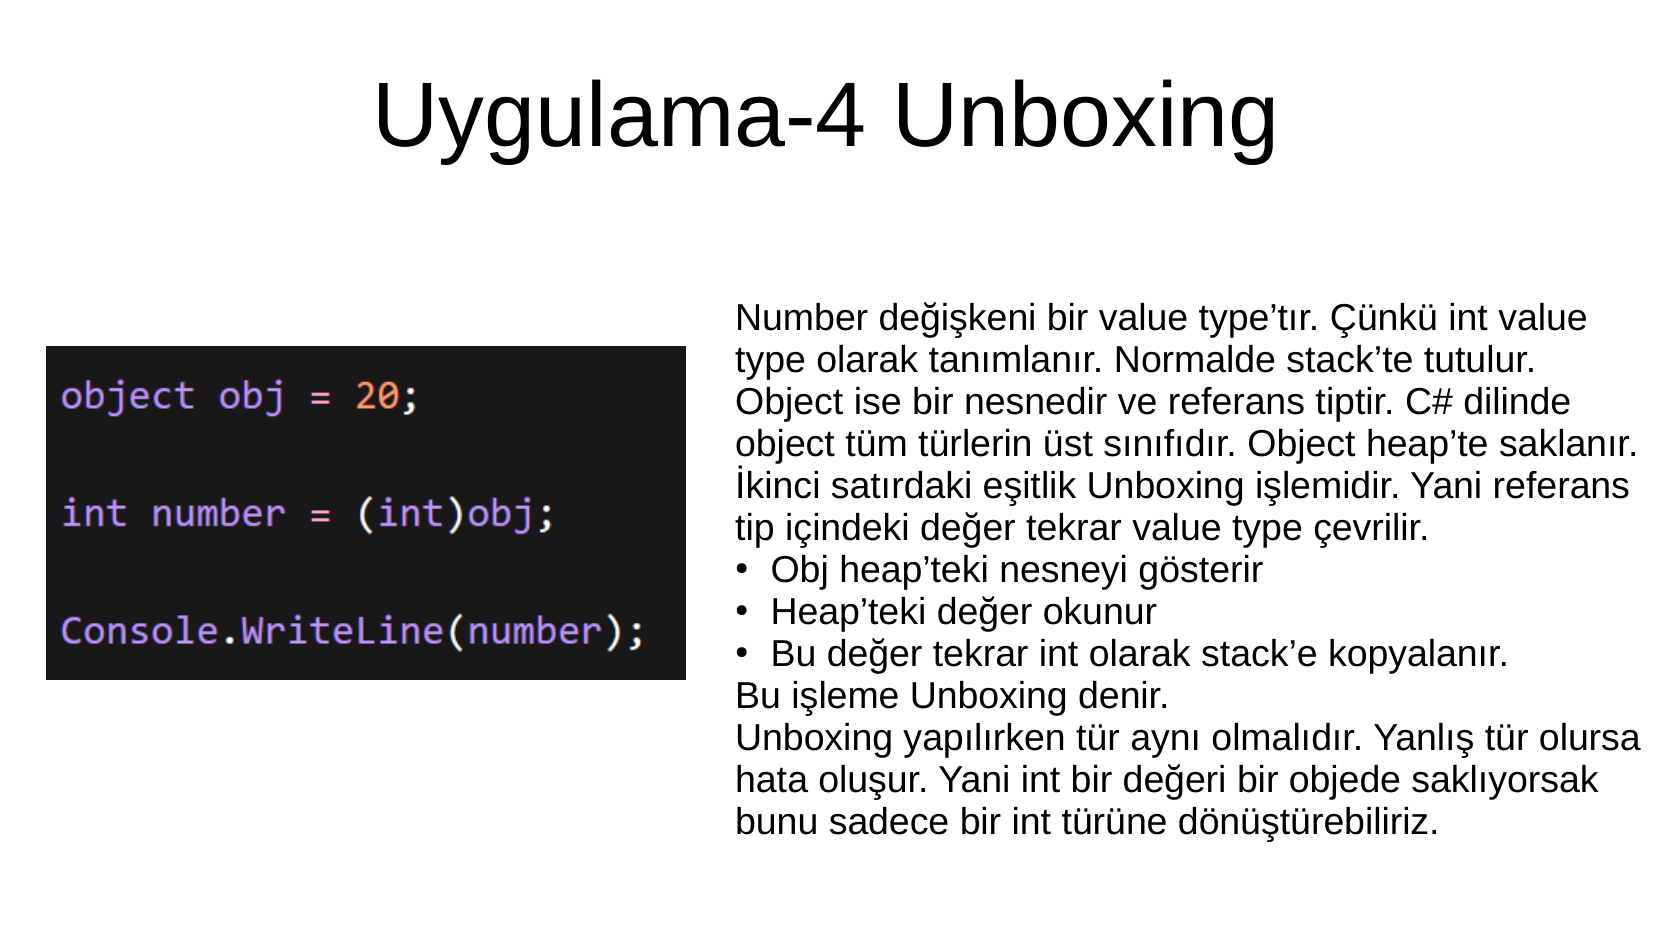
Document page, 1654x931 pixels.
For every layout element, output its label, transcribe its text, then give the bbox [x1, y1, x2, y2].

title Uygulama-4 Unboxing [82, 37, 1571, 193]
picture [46, 346, 686, 680]
text_box Number değişkeni bir value type’tır. Çünkü int value type olarak tanımlanır. Normalde stack’te tutulur. Object ise bir nesnedir ve referans tiptir. C# dilinde object tüm türlerin üst sınıfıdır. Object heap’te saklanır. İkinci satırdaki eşitlik Unboxing işlemidir. Yani referans tip içindeki değer tekrar value type çevrilir. Obj heap’teki nesneyi gösterir Heap’teki değer okunur Bu değer tekrar int olarak stack’e kopyalanır. Bu işleme Unboxing denir. Unboxing yapılırken tür aynı olmalıdır. Yanlış tür olursa hata oluşur. Yani int bir değeri bir objede saklıyorsak bunu sadece bir int türüne dönüştürebiliriz. [720, 289, 1654, 851]
